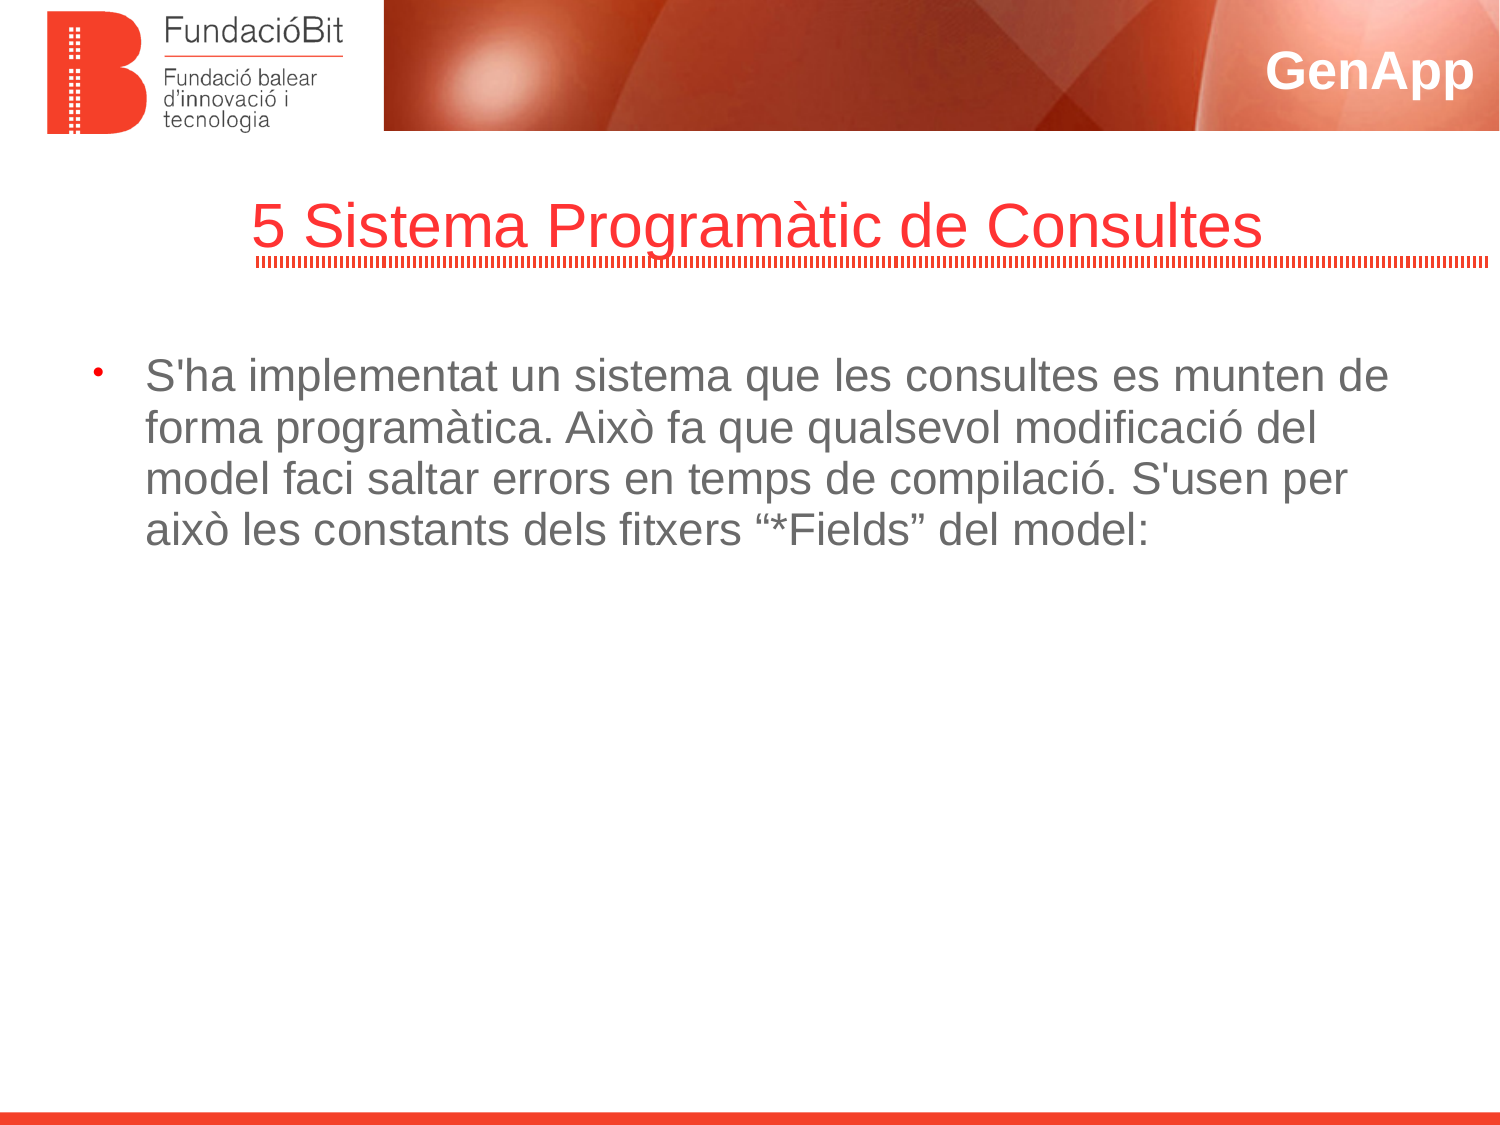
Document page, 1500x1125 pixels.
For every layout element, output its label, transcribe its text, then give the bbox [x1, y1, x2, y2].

picture [383, 0, 1500, 131]
list S'ha implementat un sistema que les consultes es munten de forma programàtica. Això fa que qualsevol modificació del model faci saltar errors en temps de compilació. S'usen per això les constants dels fitxers “*Fields” del model: [75, 306, 1426, 1035]
text_box 5 Sistema Programàtic de Consultes [78, 190, 1489, 267]
list [75, 156, 1425, 306]
title GenApp [324, 11, 1477, 130]
picture [47, 11, 343, 134]
